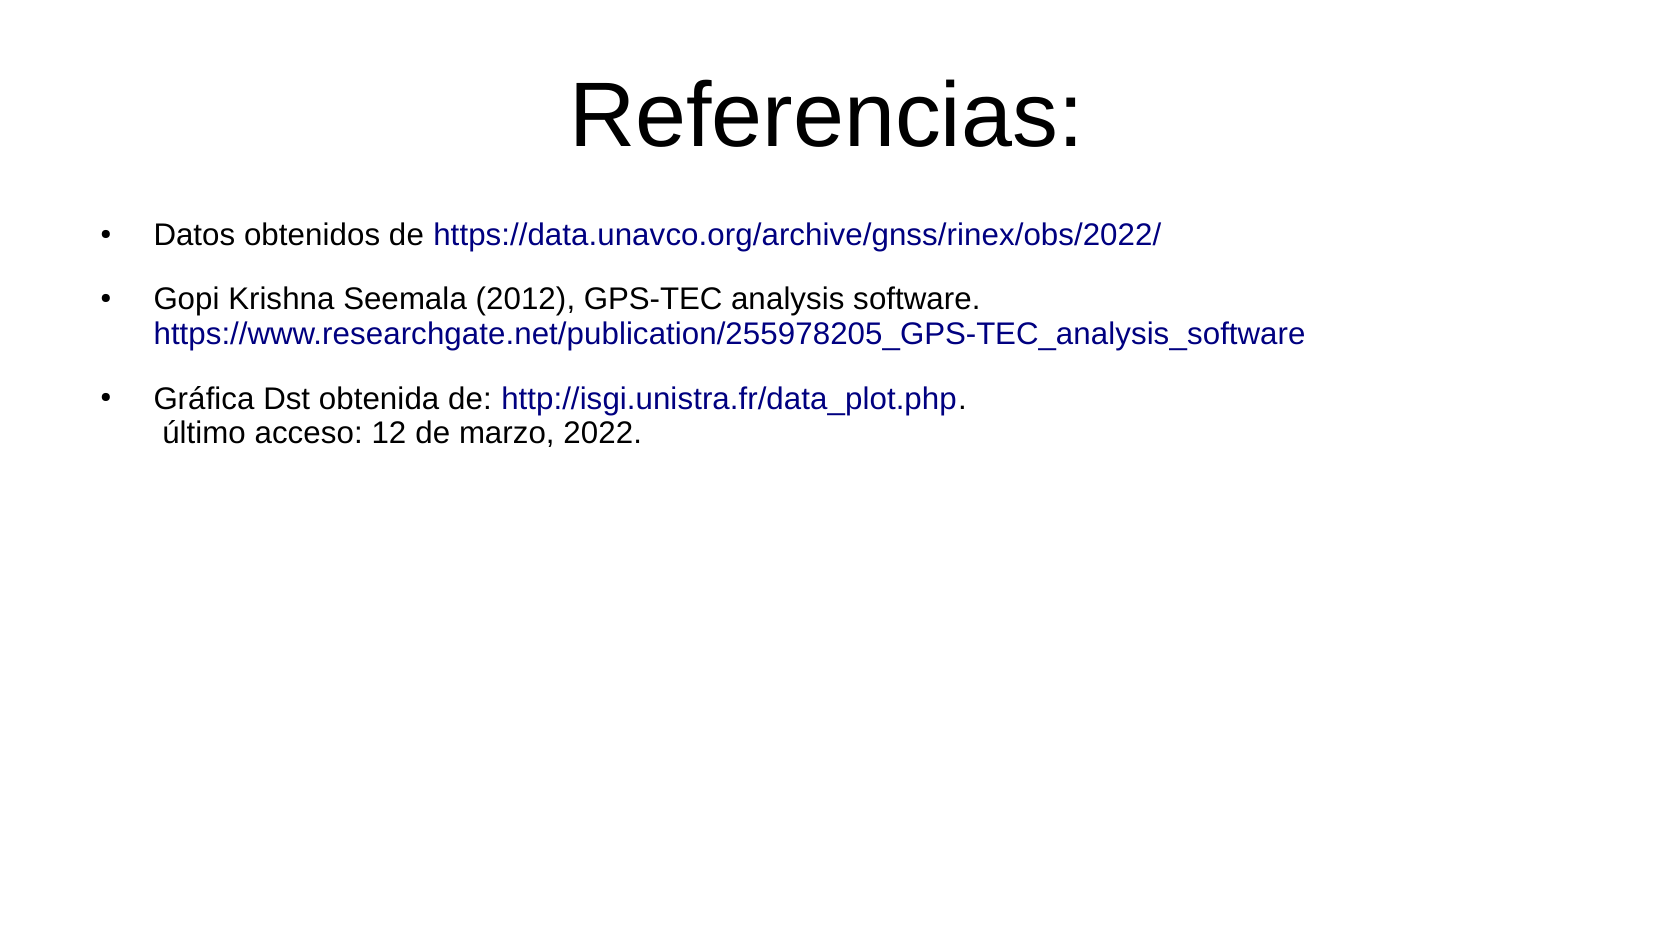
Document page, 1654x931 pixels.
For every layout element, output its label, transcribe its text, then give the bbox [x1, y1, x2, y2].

list Datos obtenidos de https://data.unavco.org/archive/gnss/rinex/obs/2022/ Gopi Krishna Seemala (2012), GPS-TEC analysis software. https://www.researchgate.net/publication/255978205_GPS-TEC_analysis_software Gráfica Dst obtenida de: http://isgi.unistra.fr/data_plot.php. último acceso: 12 de marzo, 2022. [82, 217, 1571, 758]
title Referencias: [82, 37, 1571, 193]
